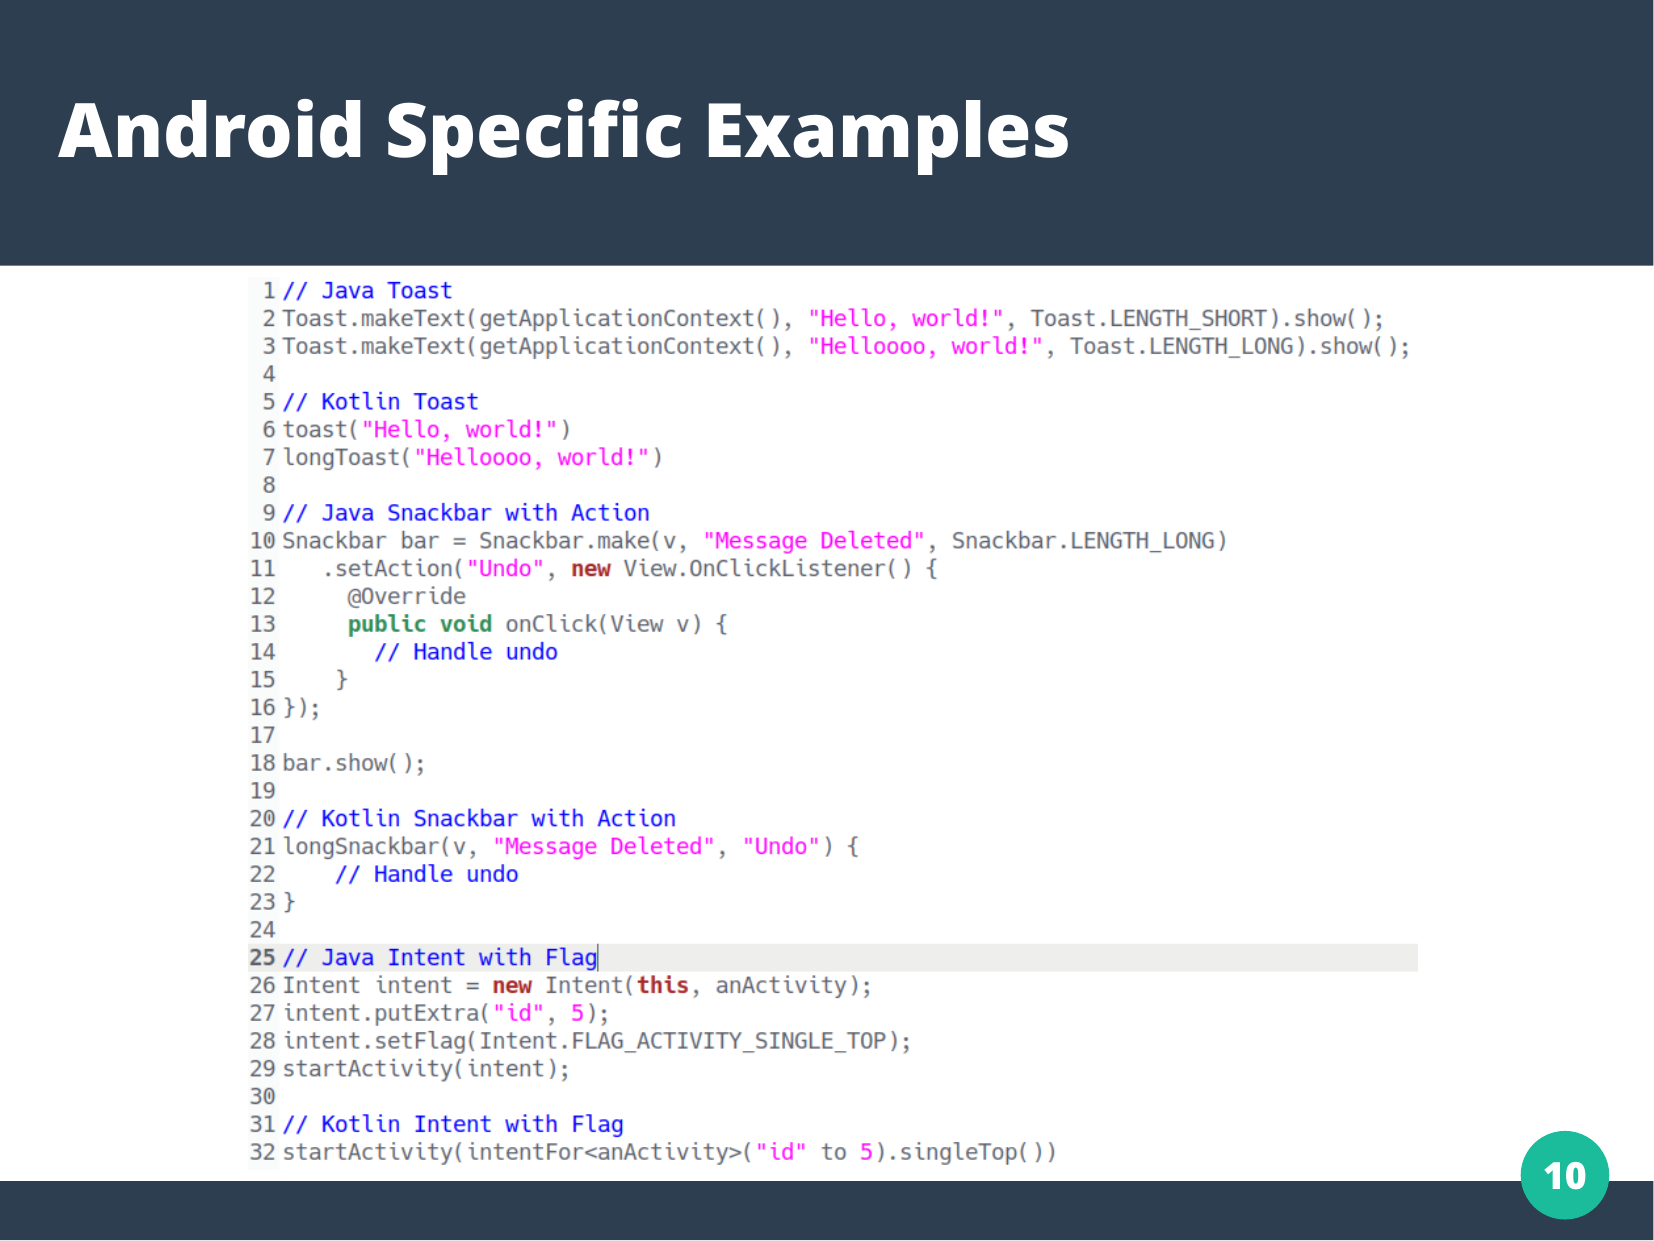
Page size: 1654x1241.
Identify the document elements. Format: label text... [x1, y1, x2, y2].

picture [248, 277, 1418, 1170]
title Android Specific Examples [59, 49, 1595, 207]
